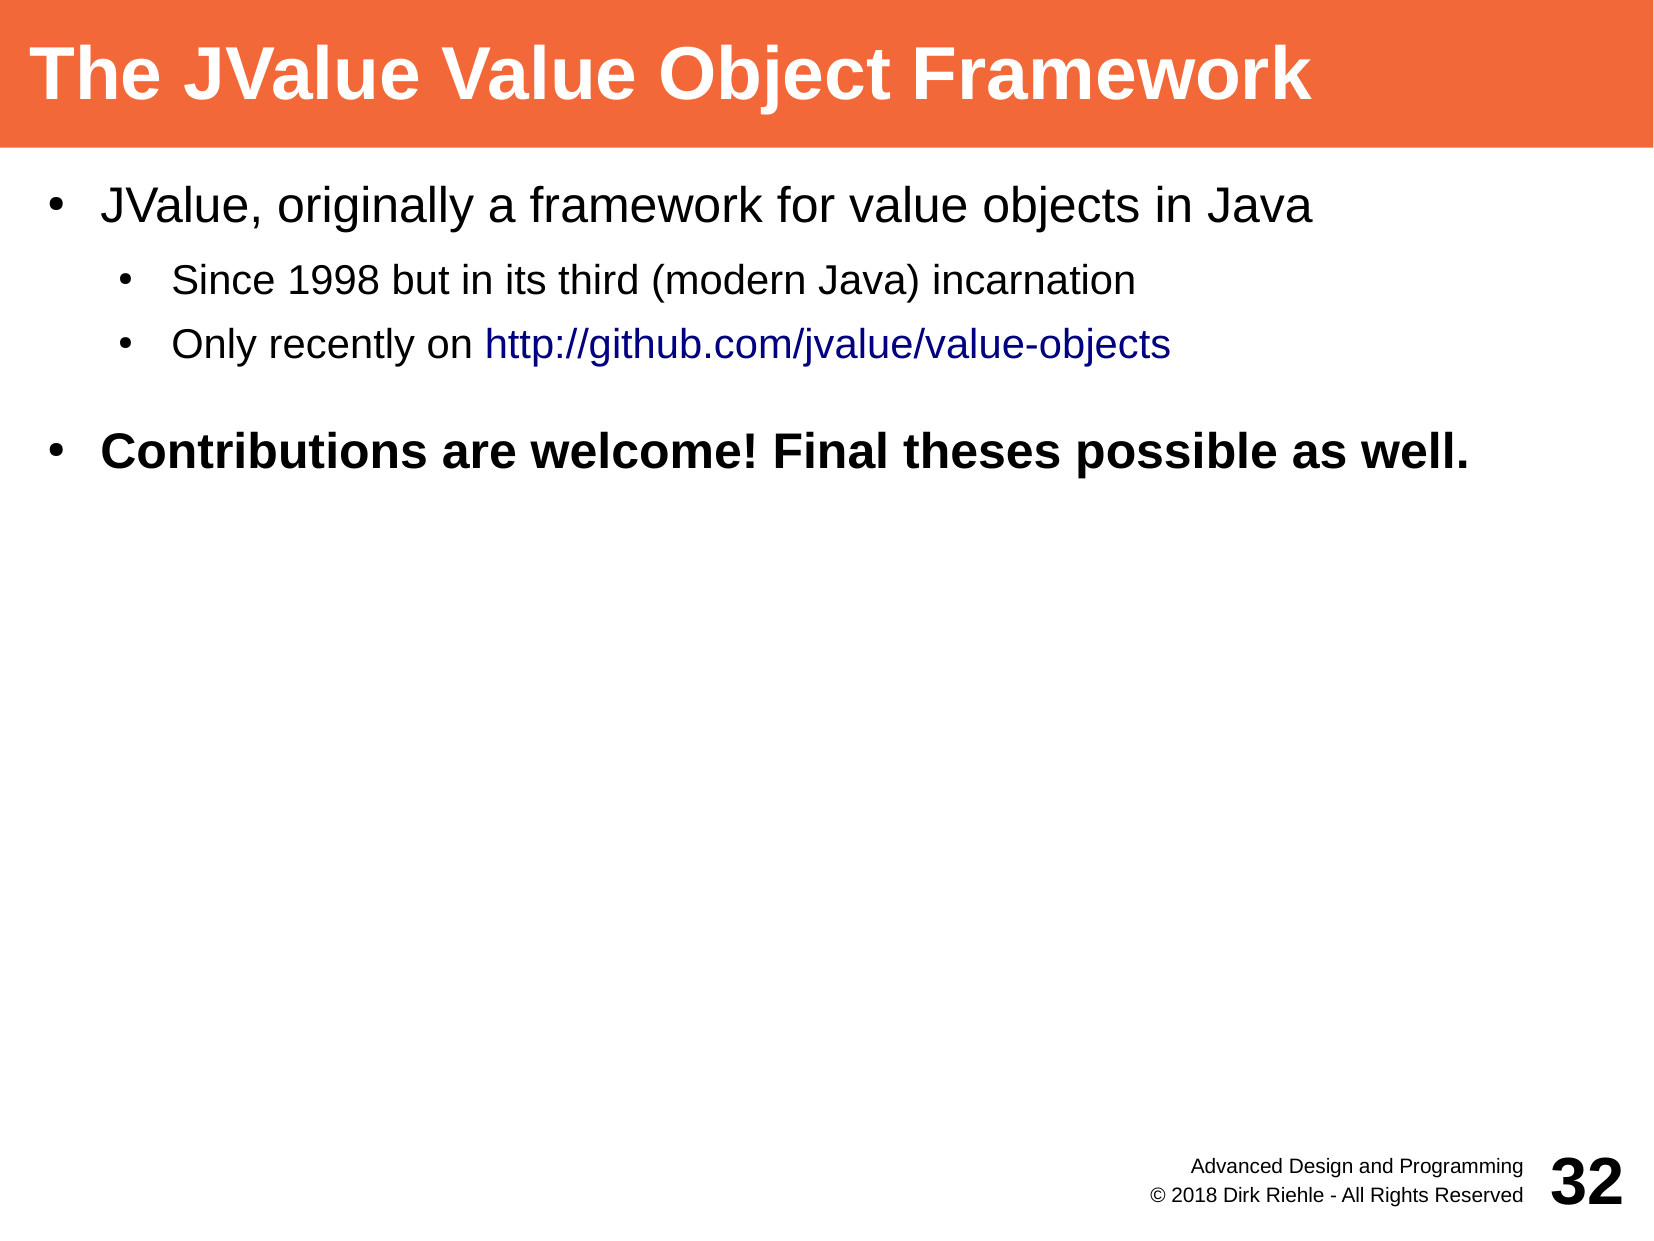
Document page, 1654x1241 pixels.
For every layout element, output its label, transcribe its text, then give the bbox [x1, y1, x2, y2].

list JValue, originally a framework for value objects in Java Since 1998 but in its third (modern Java) incarnation Only recently on http://github.com/jvalue/value-objects Contributions are welcome! Final theses possible as well. [29, 177, 1625, 1063]
title The JValue Value Object Framework [0, 0, 1654, 148]
